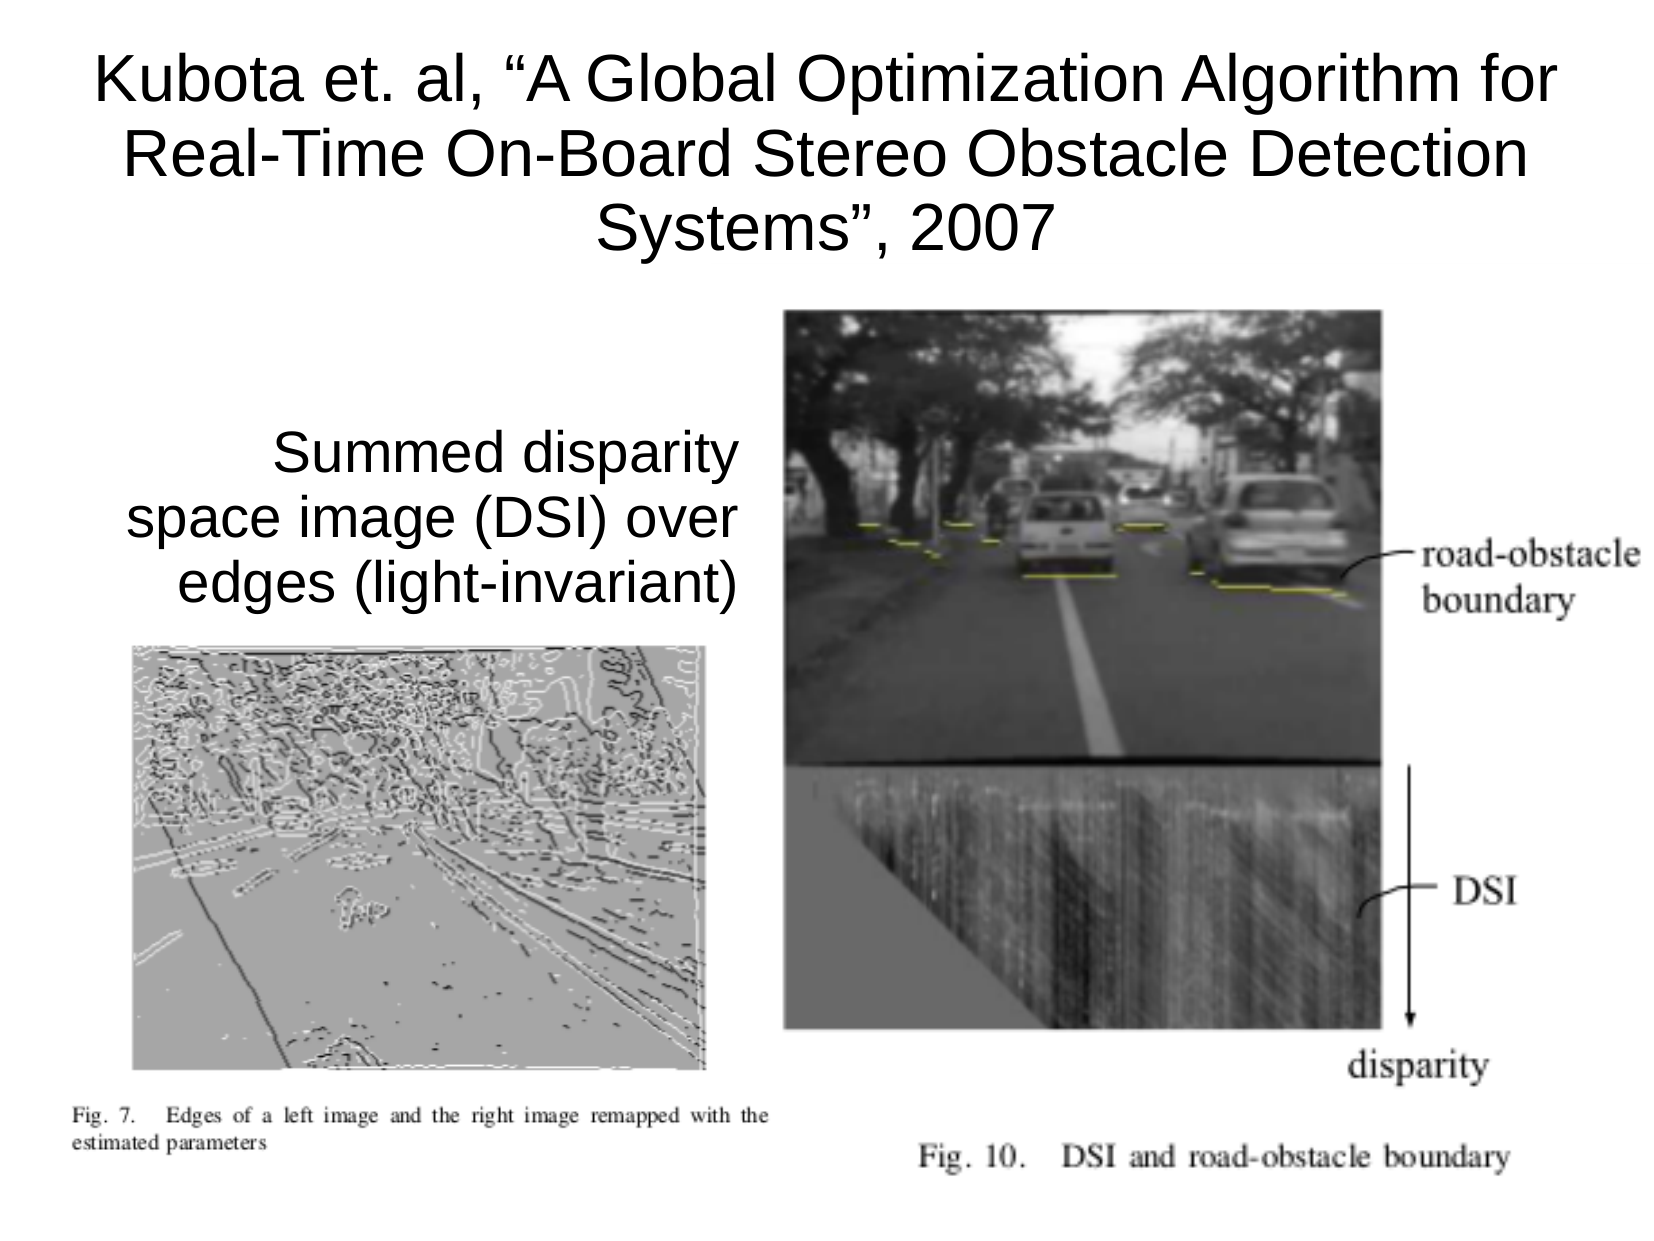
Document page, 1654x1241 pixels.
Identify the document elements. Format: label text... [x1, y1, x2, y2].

picture [60, 262, 1654, 1222]
title Kubota et. al, “A Global Optimization Algorithm for Real-Time On-Board Stereo Obstacle Detection Systems”, 2007 [82, 40, 1571, 266]
list Summed disparity space image (DSI) over edges (light-invariant) [30, 420, 741, 631]
